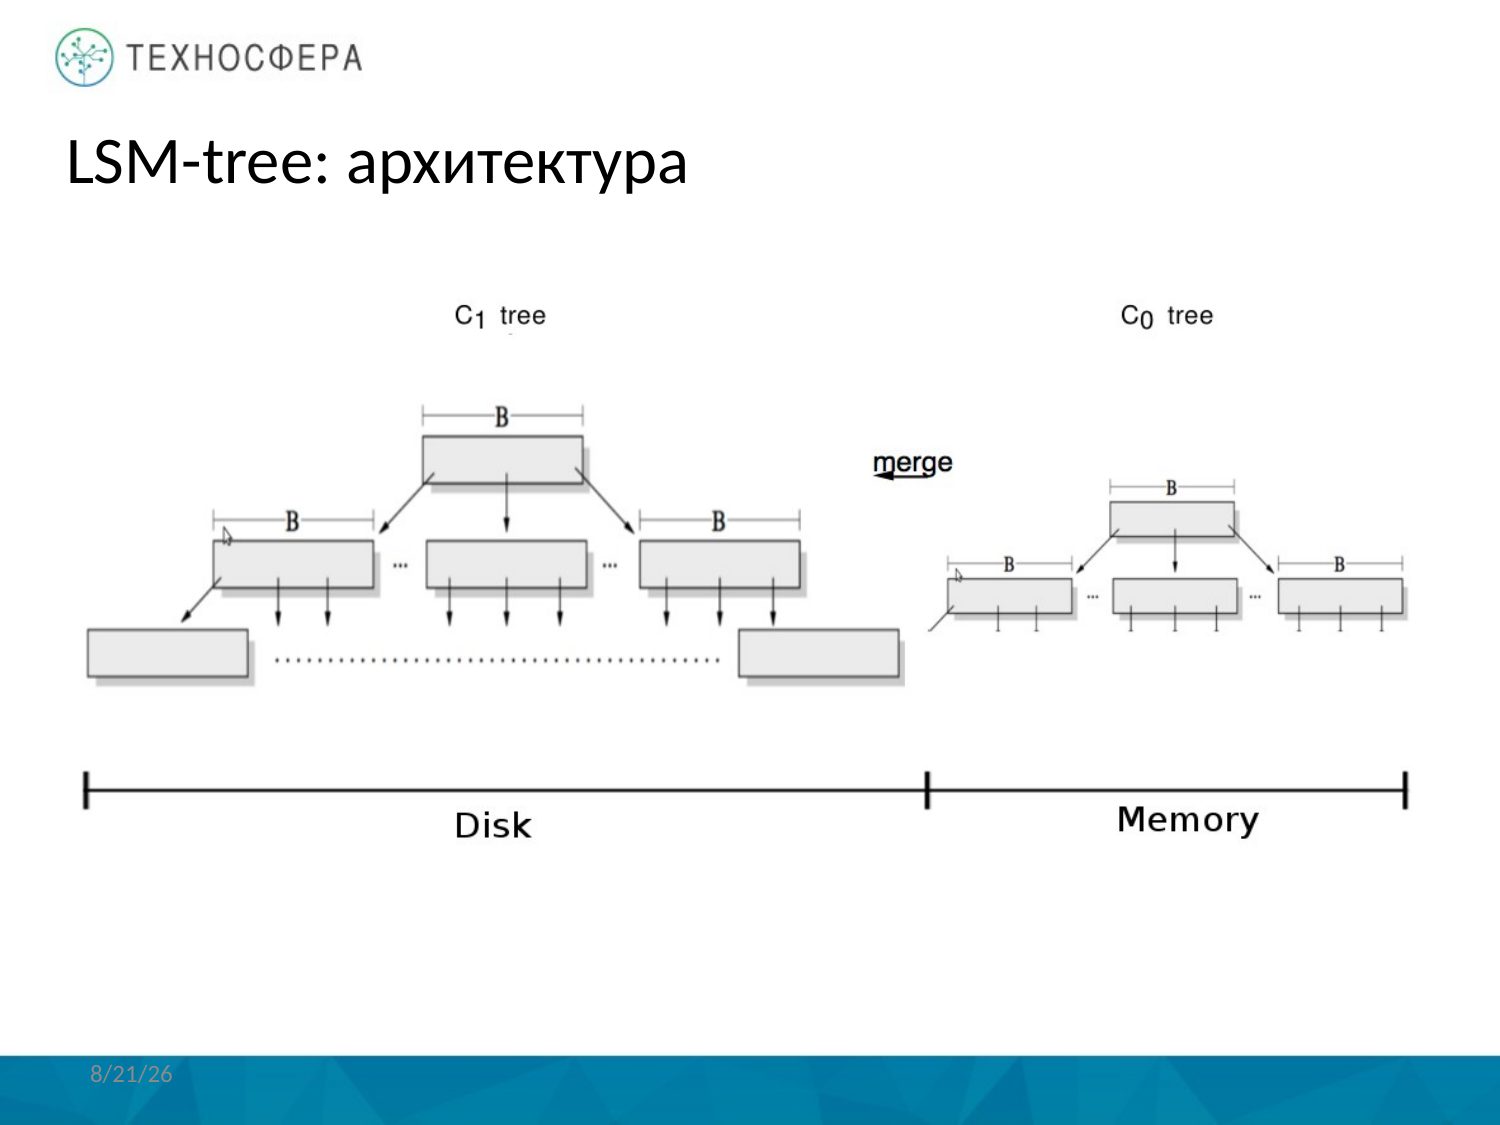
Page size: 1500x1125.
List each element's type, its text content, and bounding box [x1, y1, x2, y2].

picture [0, 0, 1500, 1057]
title LSM-tree: архитектура [65, 96, 1416, 238]
